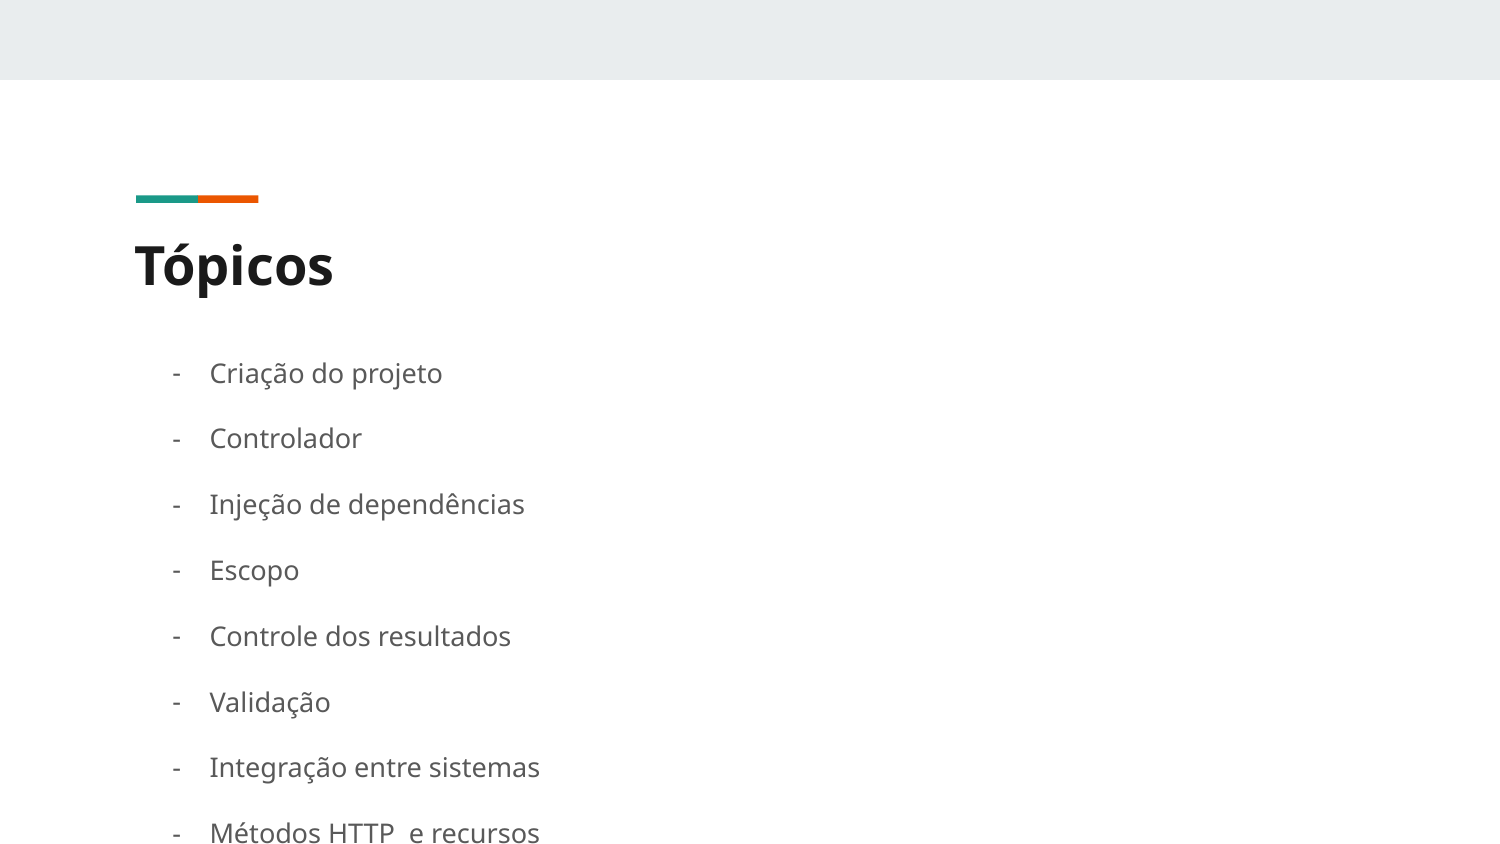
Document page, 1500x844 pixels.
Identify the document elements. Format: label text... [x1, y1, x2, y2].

list Criação do projeto Controlador Injeção de dependências Escopo Controle dos resultados Validação Integração entre sistemas Métodos HTTP e recursos Interceptadores Conversores [119, 341, 1381, 712]
title Tópicos [119, 216, 1381, 305]
